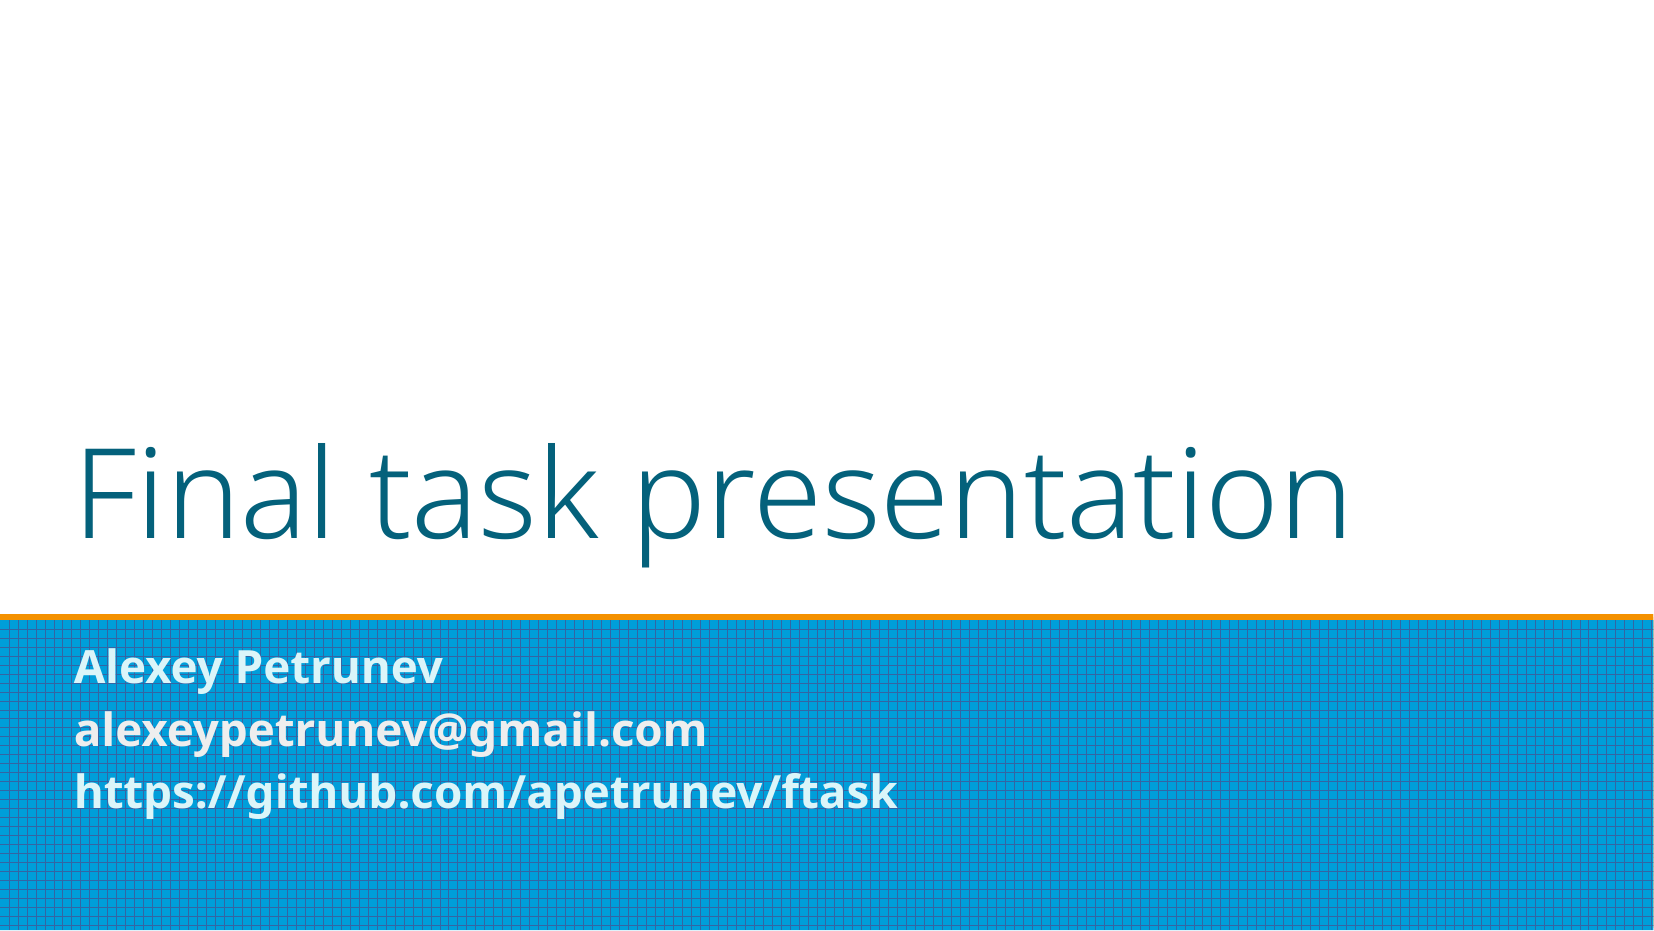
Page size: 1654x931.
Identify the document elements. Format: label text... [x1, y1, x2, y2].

subtitle Alexey Petrunev alexeypetrunev@gmail.com https://github.com/apetrunev/ftask [73, 634, 1551, 827]
title Final task presentation [73, 44, 1551, 576]
